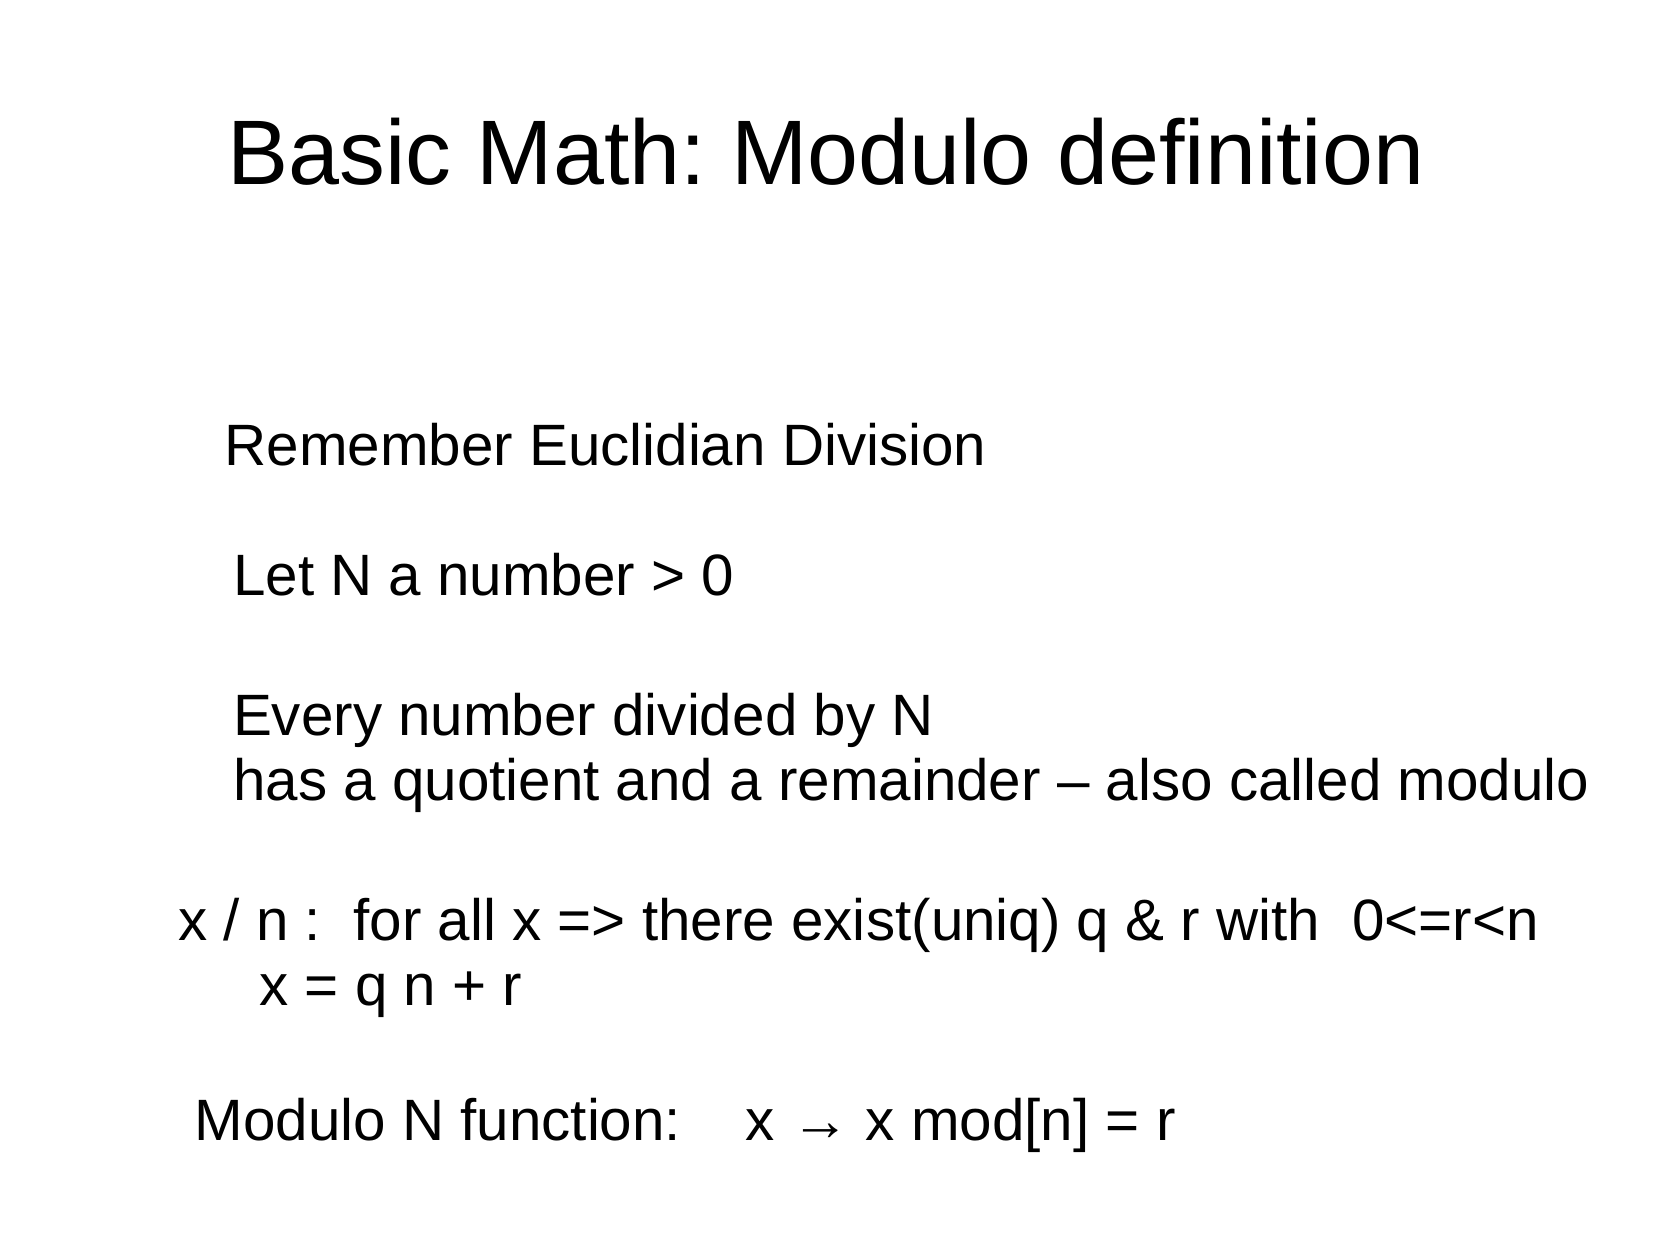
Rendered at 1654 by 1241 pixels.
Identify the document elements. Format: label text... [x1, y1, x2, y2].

title Basic Math: Modulo definition [82, 49, 1571, 257]
text_box Remember Euclidian Division [210, 405, 1004, 485]
text_box Modulo N function: x → x mod[n] = r [180, 1080, 1202, 1160]
text_box Let N a number > 0 [218, 535, 751, 616]
text_box x / n : for all x => there exist(uniq) q & r with 0<=r<n x = q n + r [163, 880, 1554, 1026]
text_box Every number divided by N has a quotient and a remainder – also called modulo [218, 675, 1607, 820]
